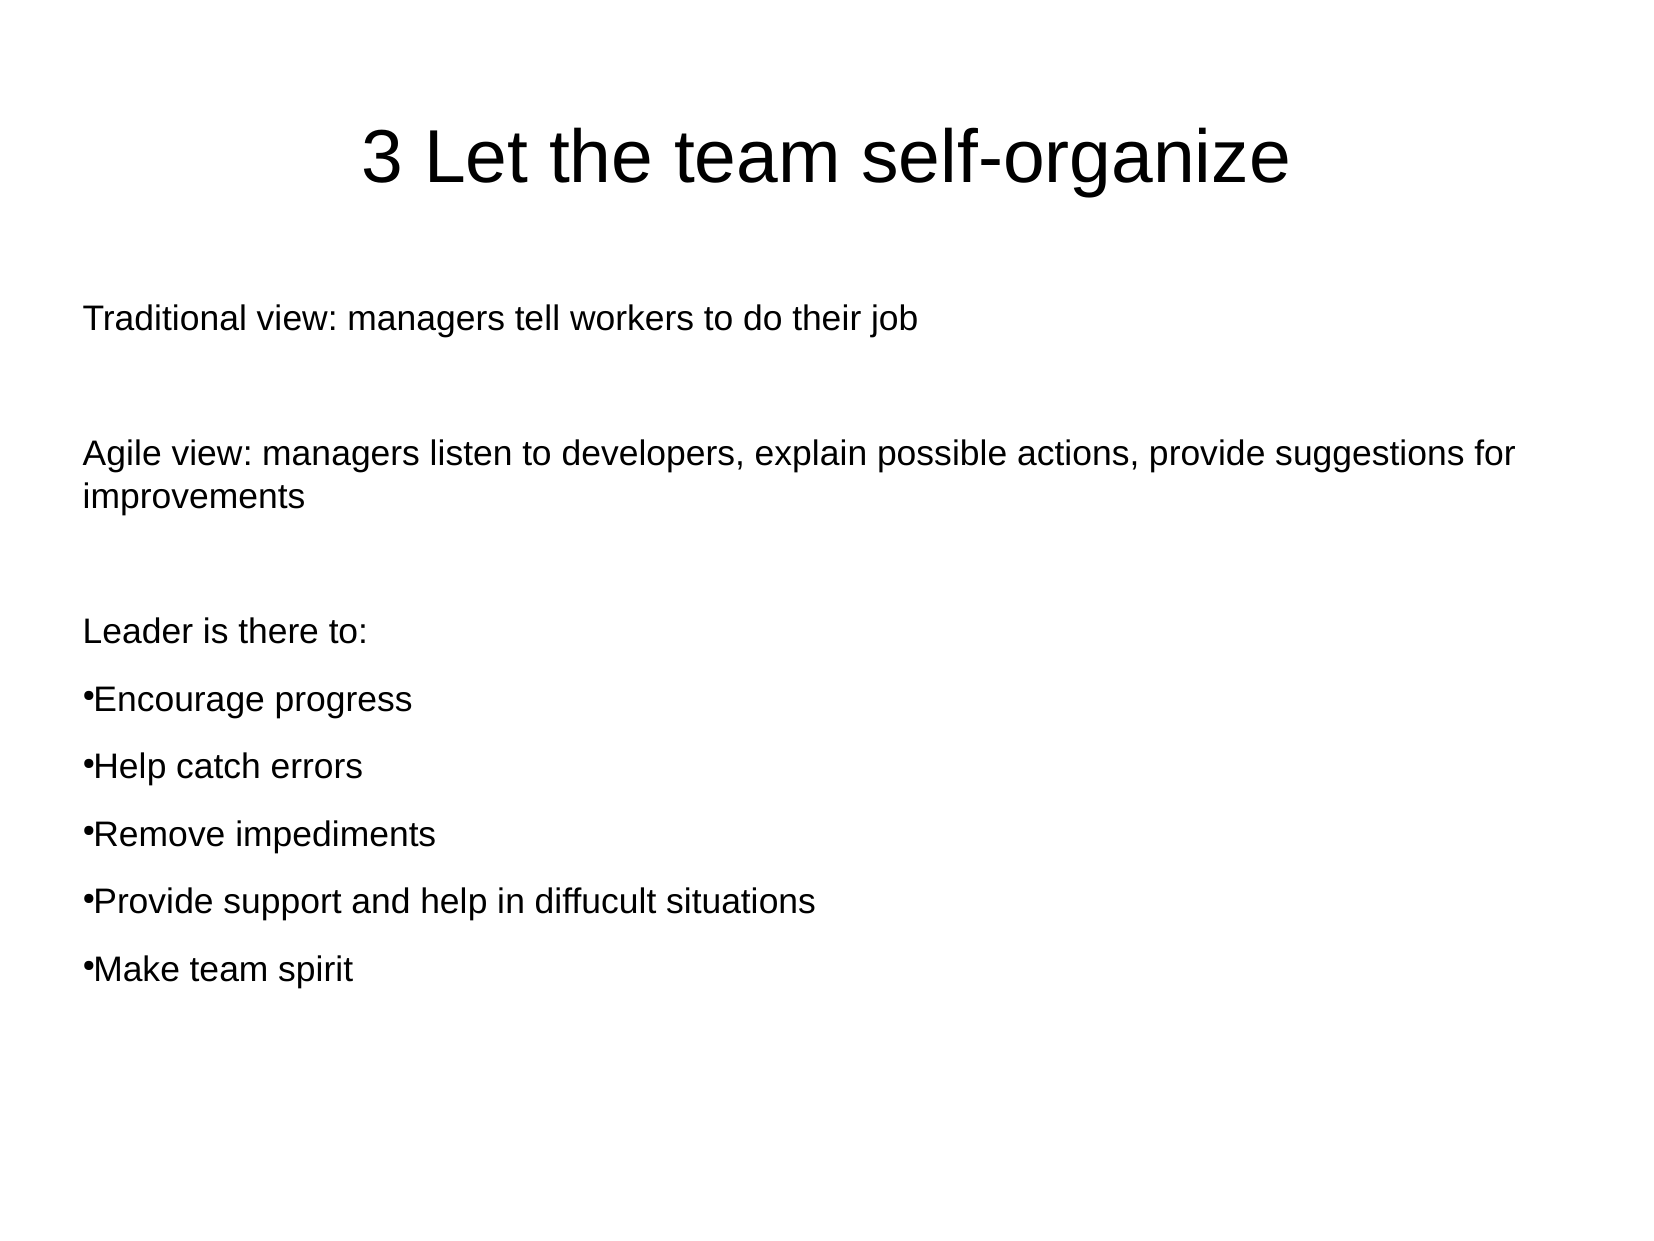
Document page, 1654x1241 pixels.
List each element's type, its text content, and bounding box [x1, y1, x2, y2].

title 3 Let the team self-organize [82, 49, 1571, 257]
list Traditional view: managers tell workers to do their job Agile view: managers listen to developers, explain possible actions, provide suggestions for improvements Leader is there to: Encourage progress Help catch errors Remove impediments Provide support and help in diffucult situations Make team spirit [82, 295, 1571, 993]
